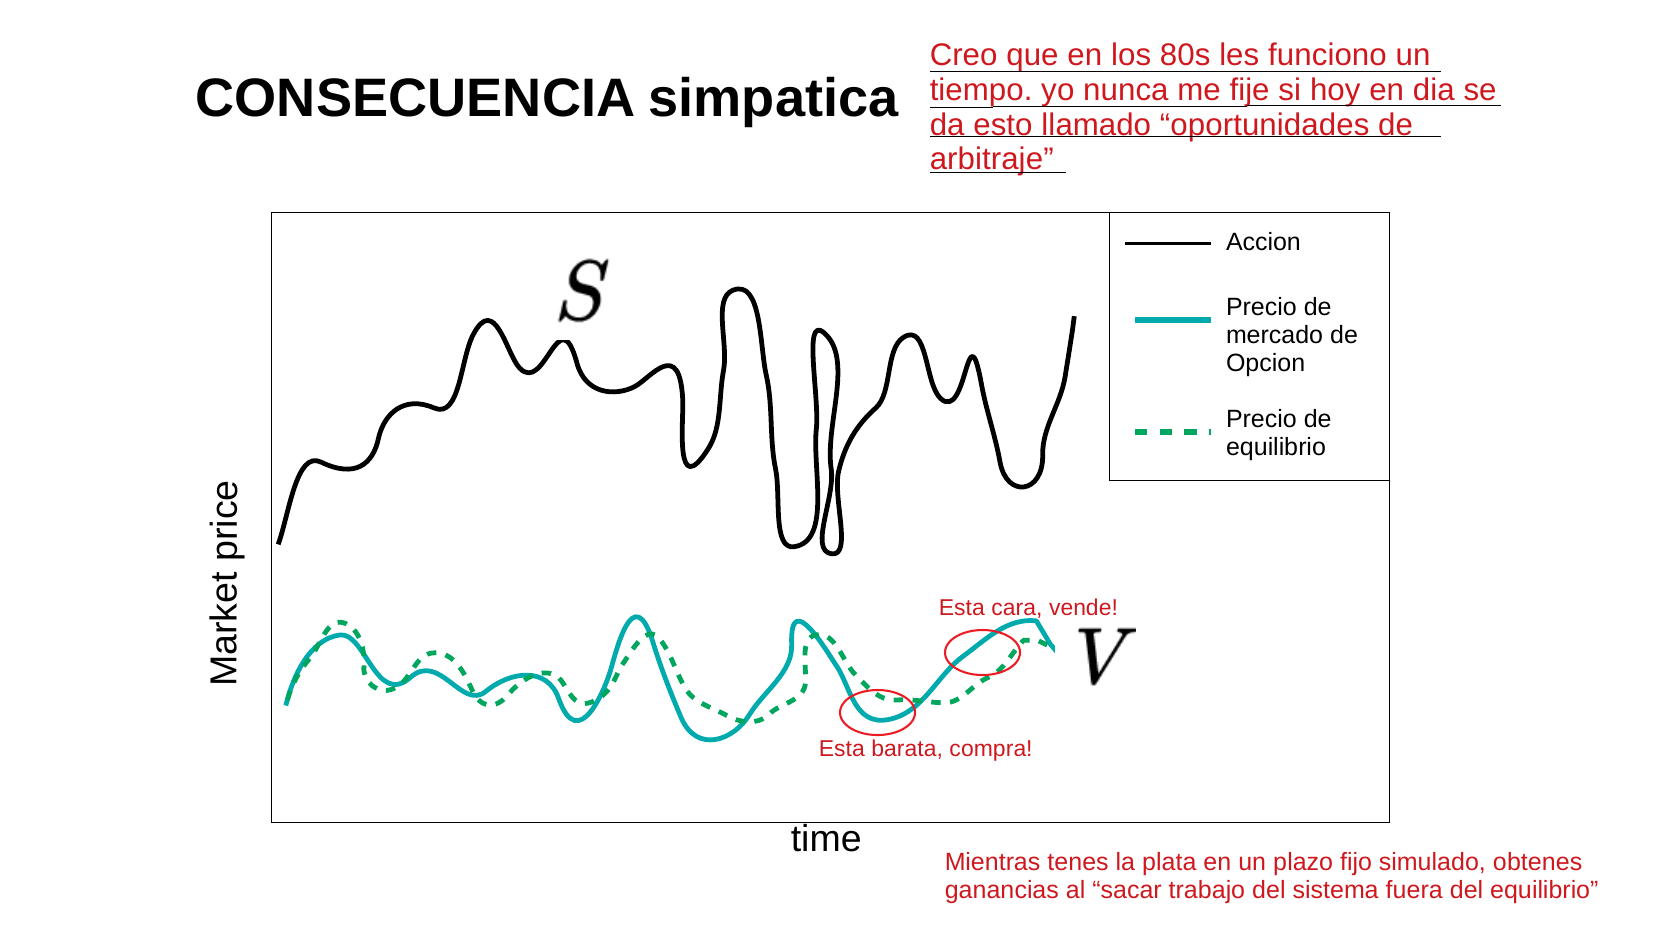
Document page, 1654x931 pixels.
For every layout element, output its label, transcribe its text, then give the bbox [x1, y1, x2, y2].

text_box Accion Precio de mercado de Opcion Precio de equilibrio [1211, 220, 1441, 497]
text_box Market price [195, 169, 364, 702]
picture [552, 251, 627, 340]
text_box Creo que en los 80s les funciono un tiempo. yo nunca me fije si hoy en dia se da esto llamado “oportunidades de arbitraje” [915, 30, 1531, 184]
picture [1055, 629, 1136, 696]
text_box CONSECUENCIA simpatica [180, 60, 915, 136]
text_box Esta cara, vende! [924, 587, 1285, 629]
text_box Market price [290, 638, 363, 702]
text_box time [776, 810, 1336, 907]
text_box Mientras tenes la plata en un plazo fijo simulado, obtenes ganancias al “sacar trabajo del sistema fuera del equilibrio” [930, 840, 1636, 931]
text_box Esta barata, compra! [804, 728, 1165, 769]
